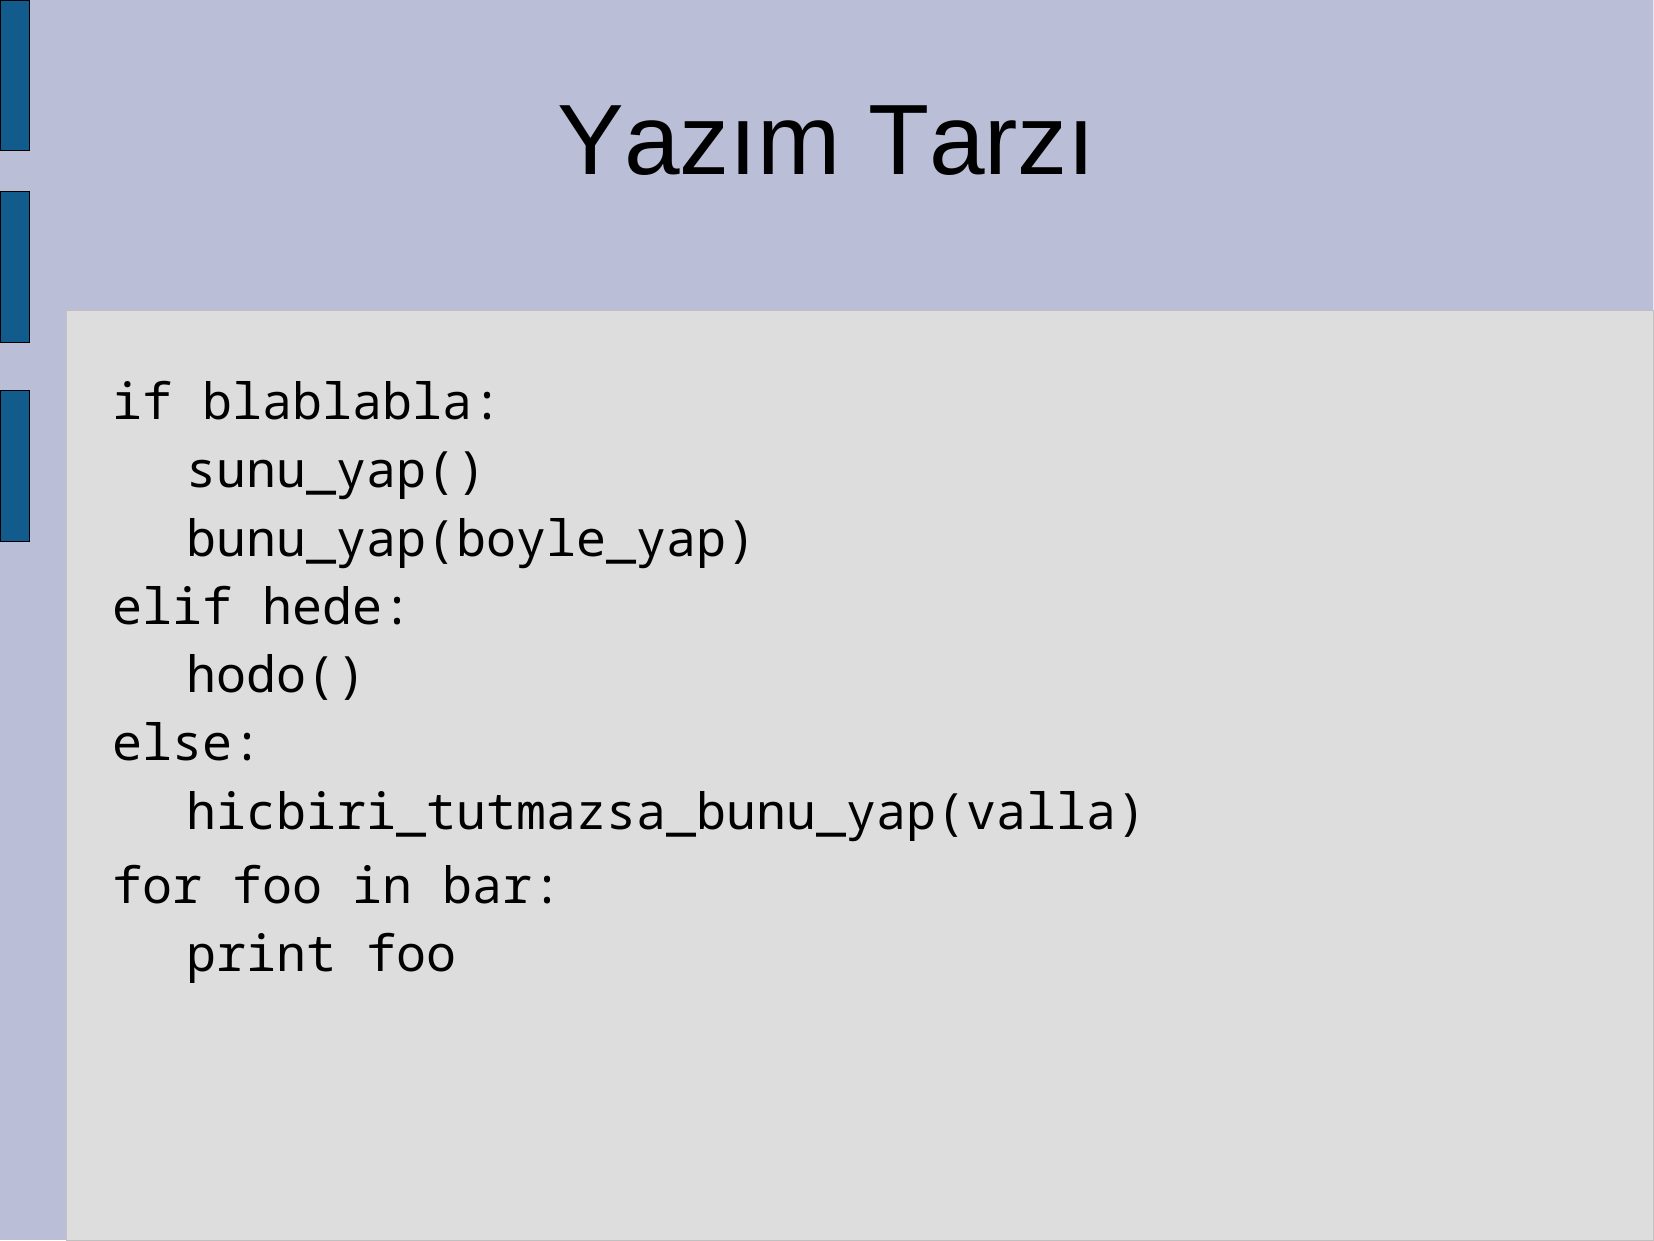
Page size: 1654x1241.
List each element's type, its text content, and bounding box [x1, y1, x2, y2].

text_box if blablabla: sunu_yap() bunu_yap(boyle_yap) elif hede: hodo() else: hicbiri_tutmazsa_bunu_yap(valla) [112, 365, 1363, 752]
text_box for foo in bar: print foo [112, 849, 870, 960]
text_box Yazım Tarzı [521, 83, 1133, 208]
